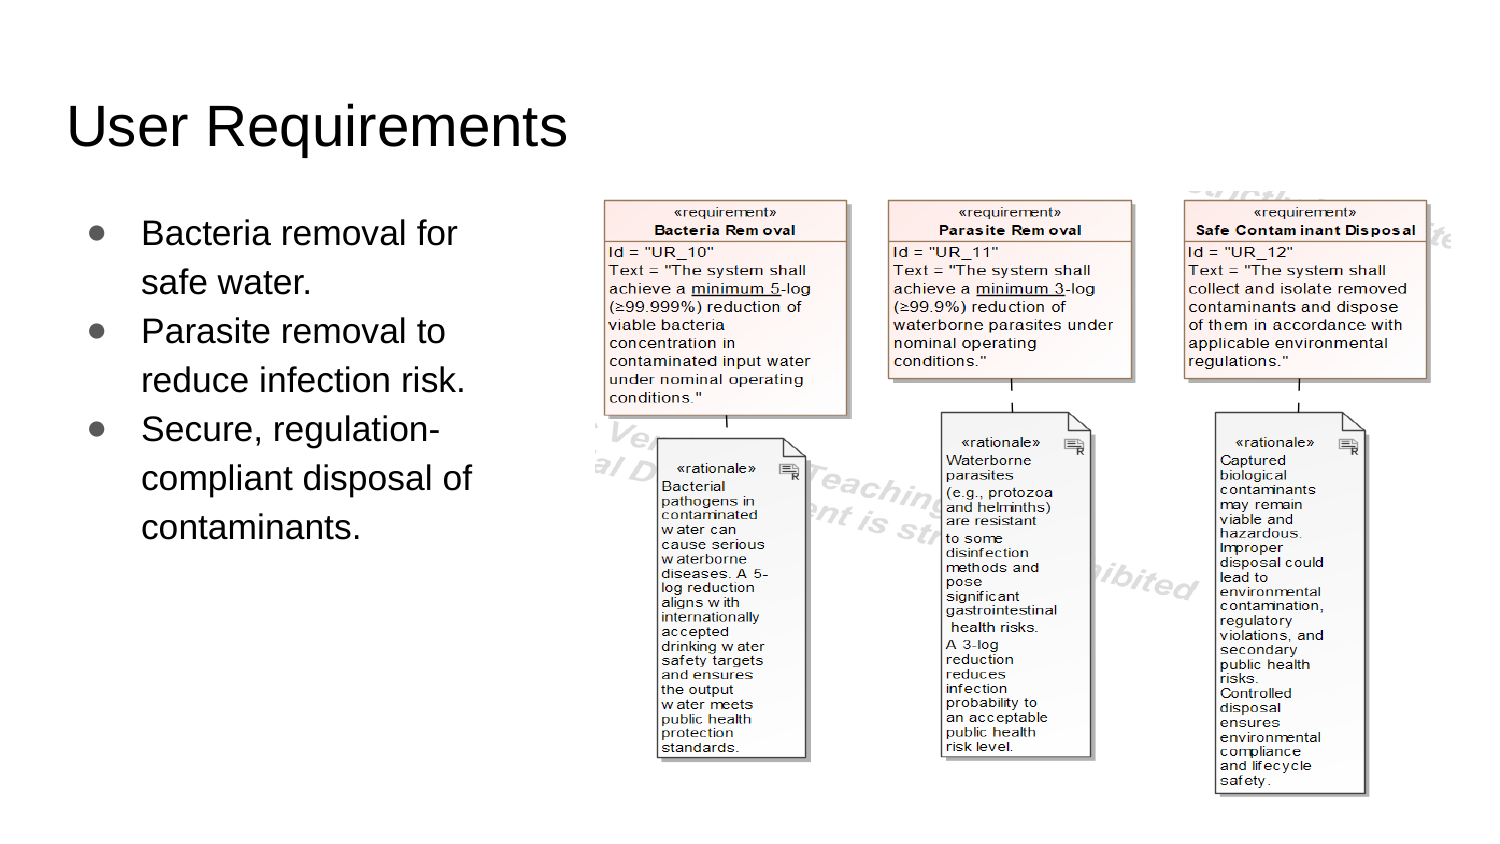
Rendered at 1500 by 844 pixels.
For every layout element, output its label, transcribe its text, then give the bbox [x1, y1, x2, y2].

list Bacteria removal for safe water. Parasite removal to reduce infection risk. Secure, regulation-compliant disposal of contaminants. [51, 189, 550, 750]
title User Requirements [51, 72, 1449, 167]
picture [595, 191, 1451, 801]
